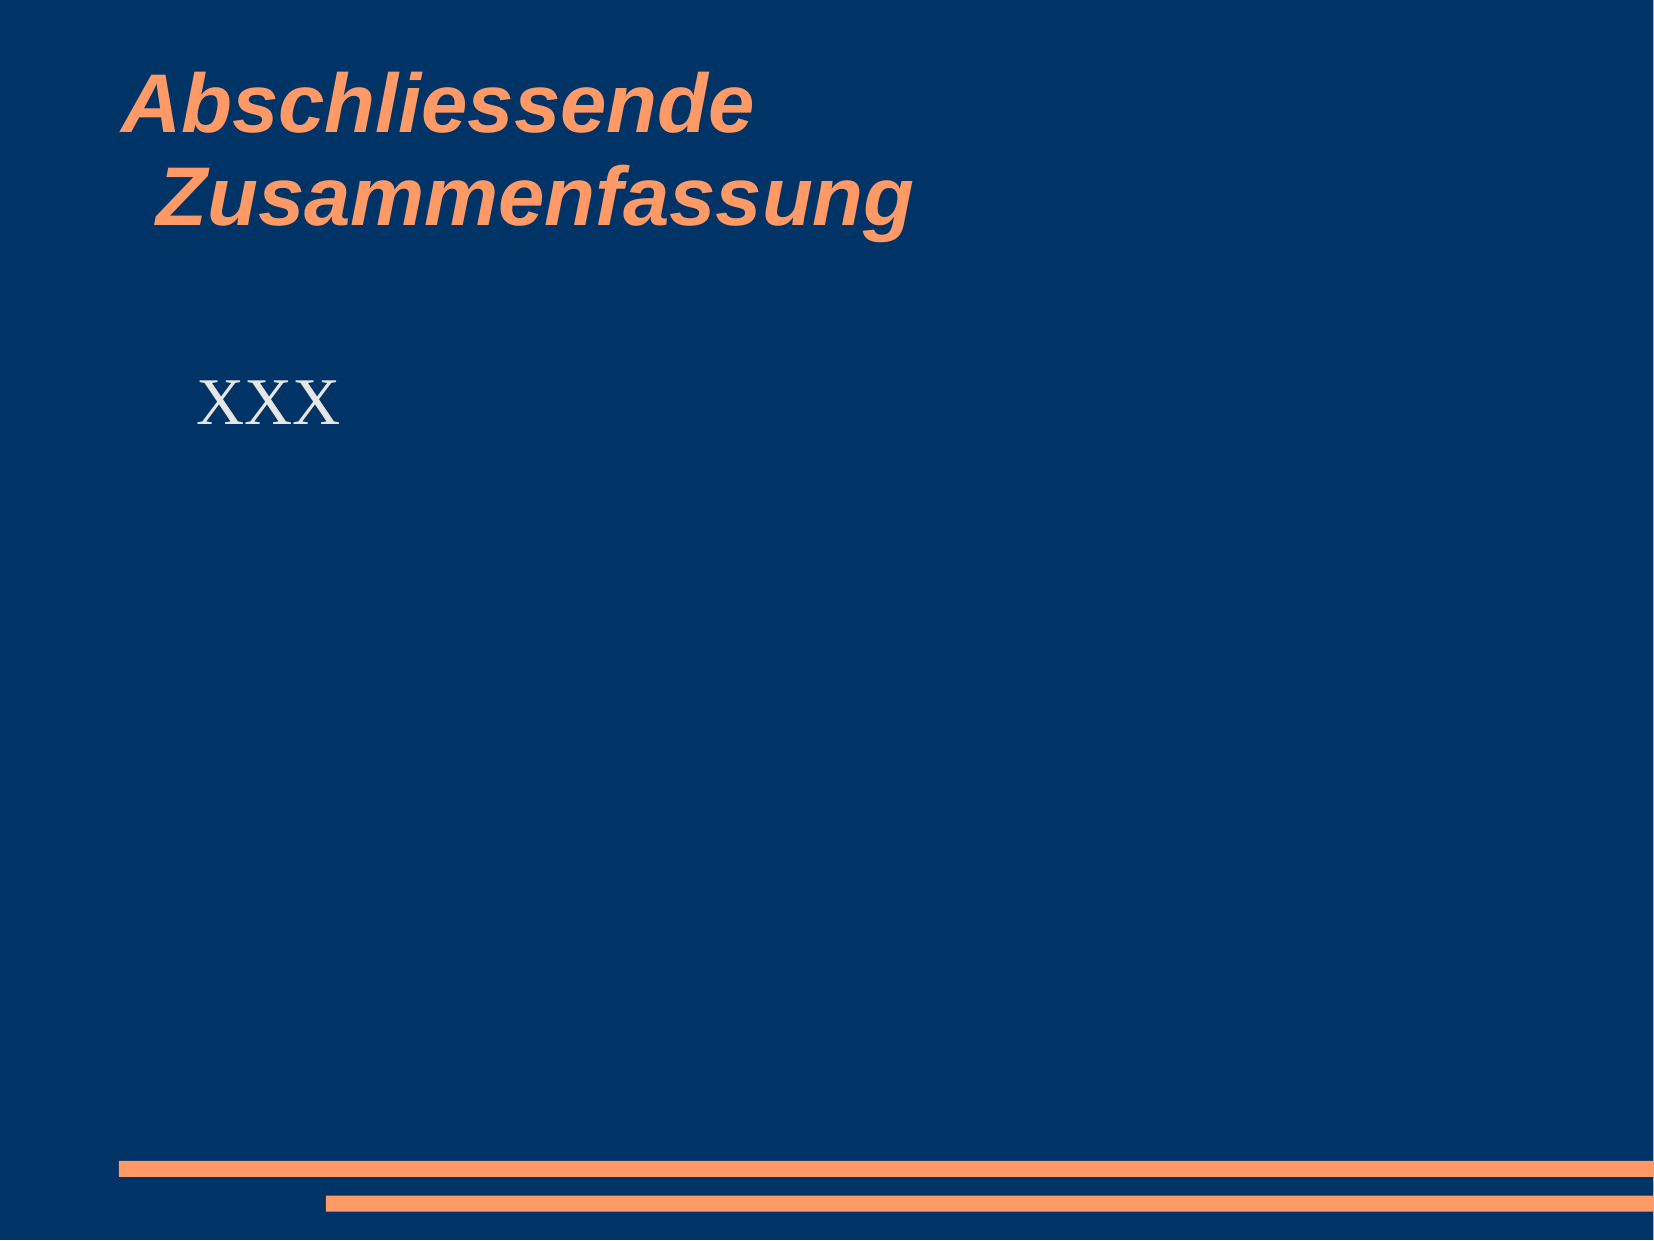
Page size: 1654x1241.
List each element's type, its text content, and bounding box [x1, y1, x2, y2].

title Abschliessende Zusammenfassung [121, 46, 1534, 254]
list XXX [178, 364, 1570, 1147]
